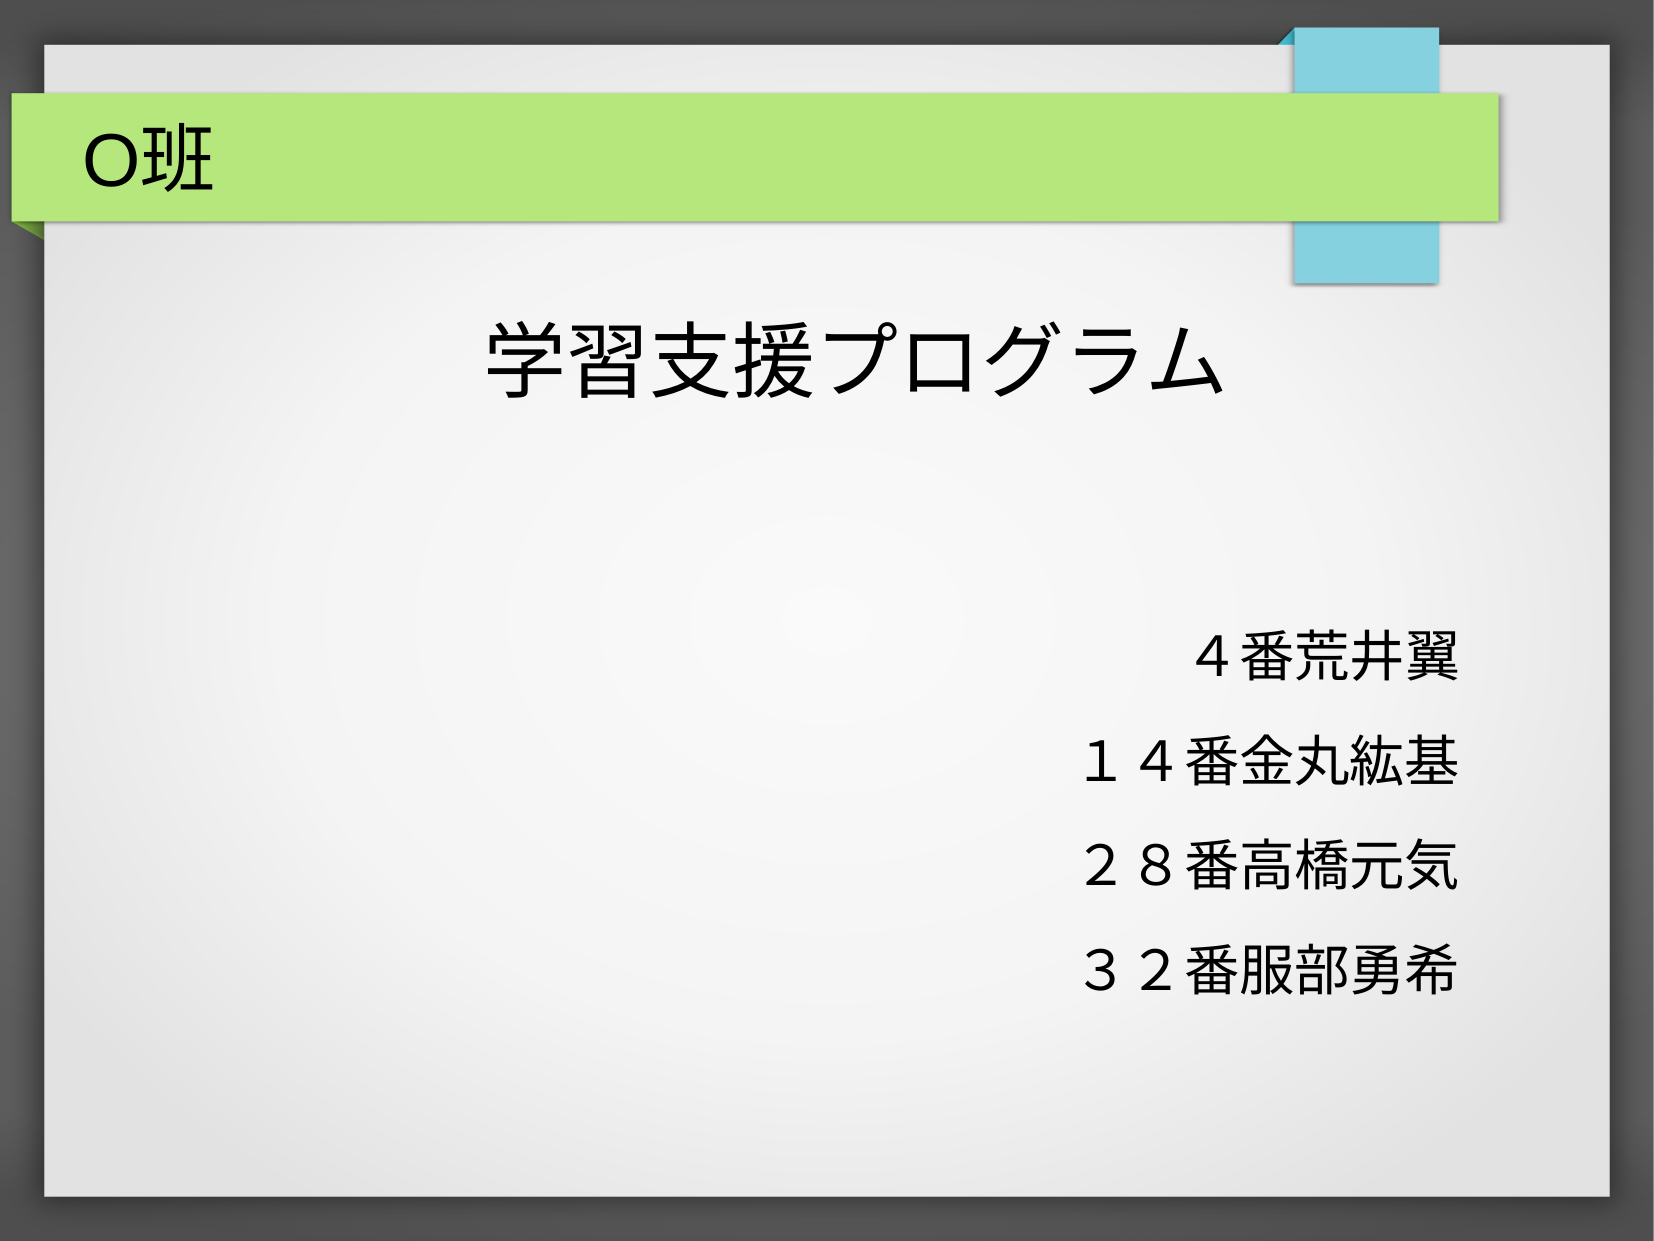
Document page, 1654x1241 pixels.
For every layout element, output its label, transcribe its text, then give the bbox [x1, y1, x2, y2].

list 学習支援プログラム ４番荒井翼 １４番金丸紘基 ２８番高橋元気 ３２番服部勇希 [82, 295, 1571, 1015]
picture [0, 0, 1654, 1241]
title O班 [82, 94, 1264, 213]
